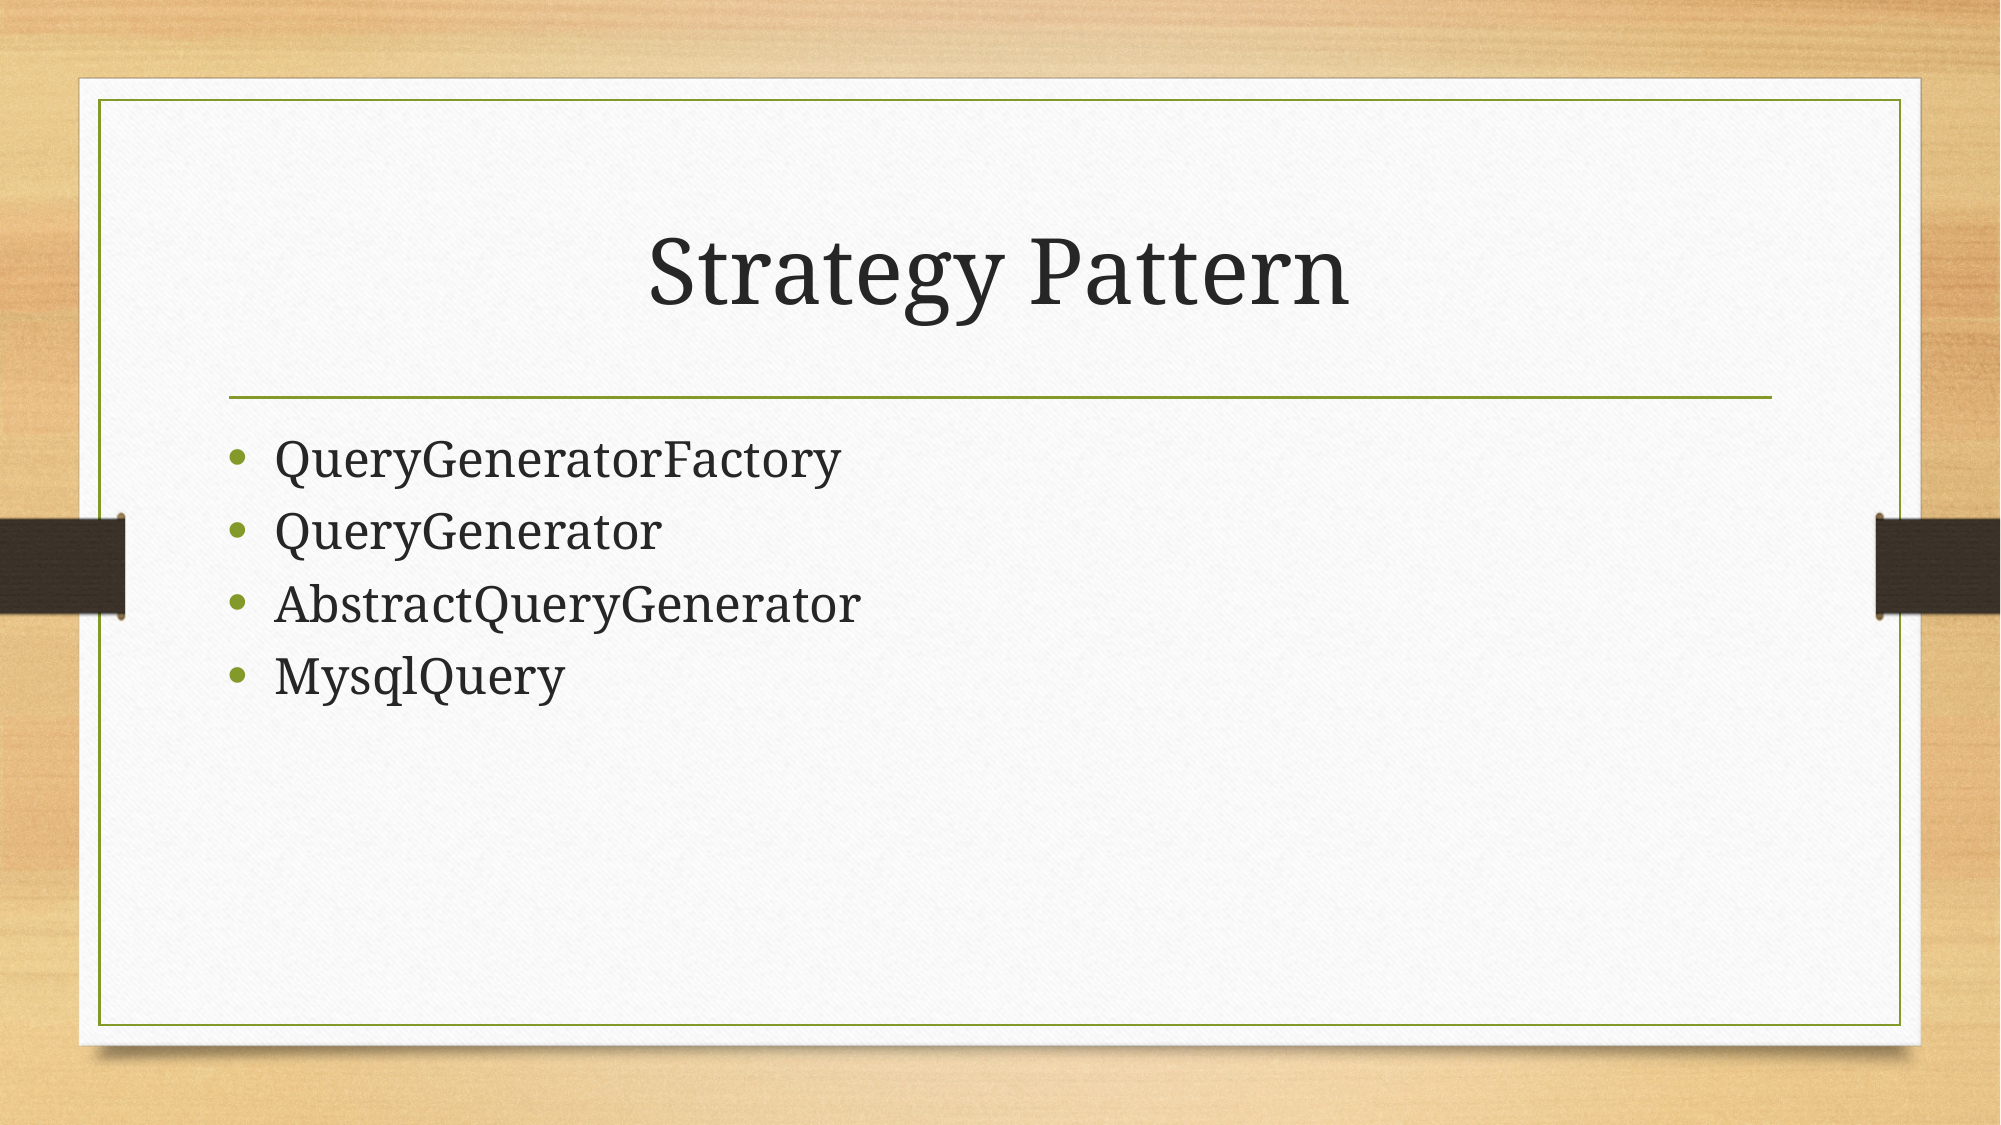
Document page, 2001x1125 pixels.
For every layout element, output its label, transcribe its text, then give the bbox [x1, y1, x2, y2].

list QueryGeneratorFactory QueryGenerator AbstractQueryGenerator MysqlQuery [212, 419, 1788, 964]
title Strategy Pattern [212, 161, 1788, 376]
